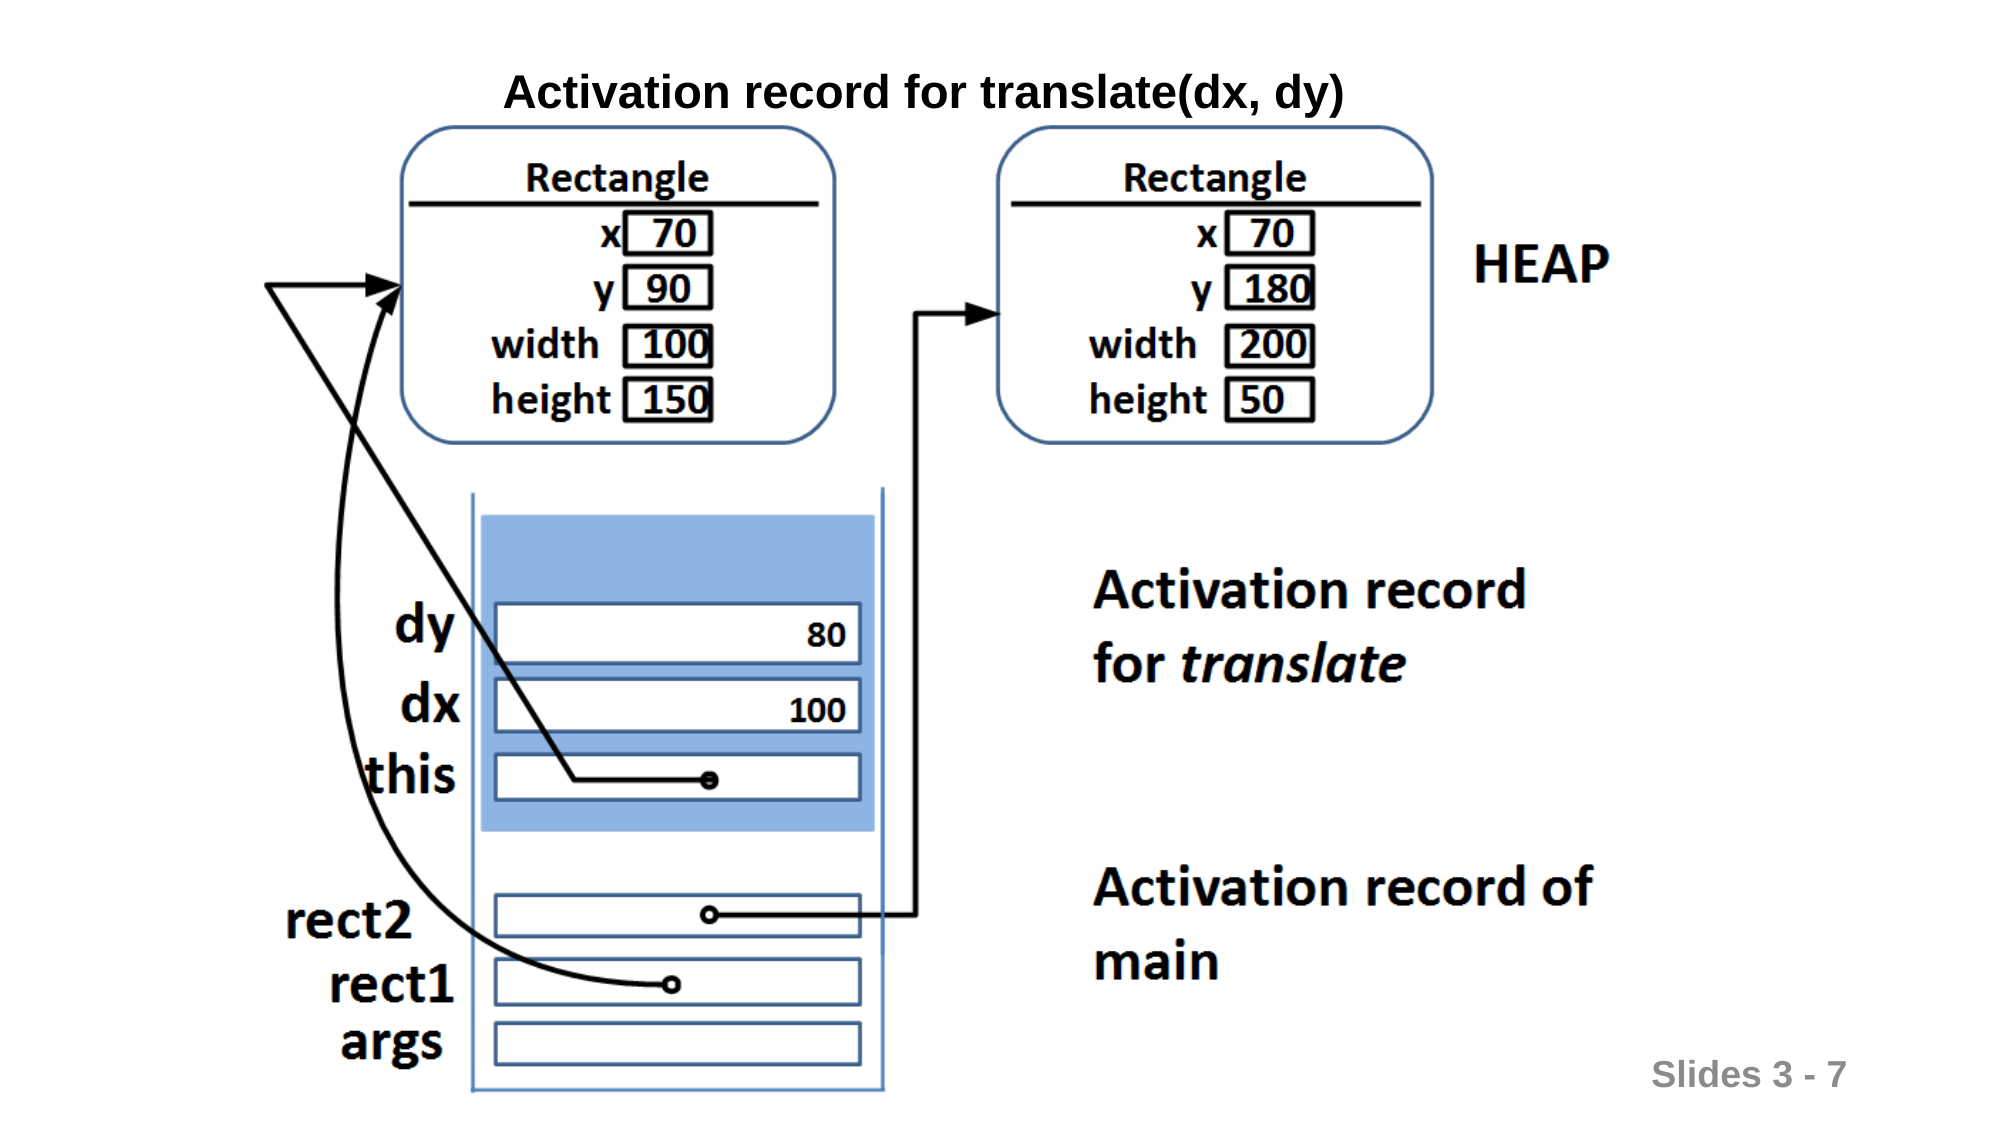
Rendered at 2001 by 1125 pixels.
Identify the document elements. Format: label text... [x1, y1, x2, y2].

picture [239, 125, 1625, 1095]
slide_number Slides 3 - 8 [1412, 1042, 1863, 1103]
title Activation record for translate(dx, dy) [61, 59, 1787, 126]
